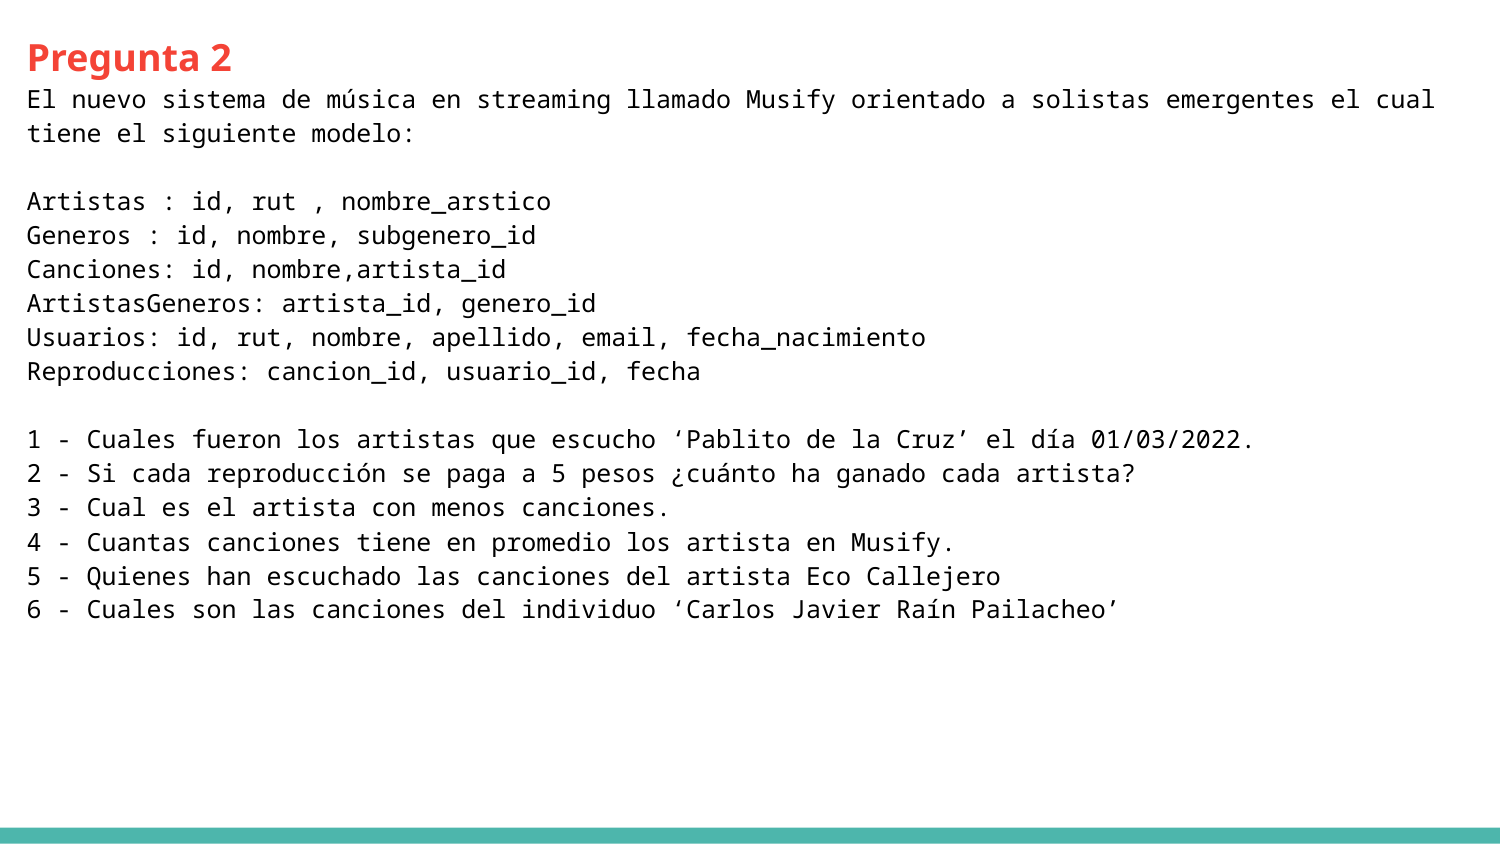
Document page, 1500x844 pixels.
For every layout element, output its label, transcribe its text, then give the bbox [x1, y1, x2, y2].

text_box Pregunta 2 El nuevo sistema de música en streaming llamado Musify orientado a solistas emergentes el cual tiene el siguiente modelo: Artistas : id, rut , nombre_arstico Generos : id, nombre, subgenero_id Canciones: id, nombre,artista_id ArtistasGeneros: artista_id, genero_id Usuarios: id, rut, nombre, apellido, email, fecha_nacimiento Reproducciones: cancion_id, usuario_id, fecha 1 - Cuales fueron los artistas que escucho ‘Pablito de la Cruz’ el día 01/03/2022. 2 - Si cada reproducción se paga a 5 pesos ¿cuánto ha ganado cada artista? 3 - Cual es el artista con menos canciones. 4 - Cuantas canciones tiene en promedio los artista en Musify. 5 - Quienes han escuchado las canciones del artista Eco Callejero 6 - Cuales son las canciones del individuo ‘Carlos Javier Raín Pailacheo’ [11, 23, 1465, 844]
